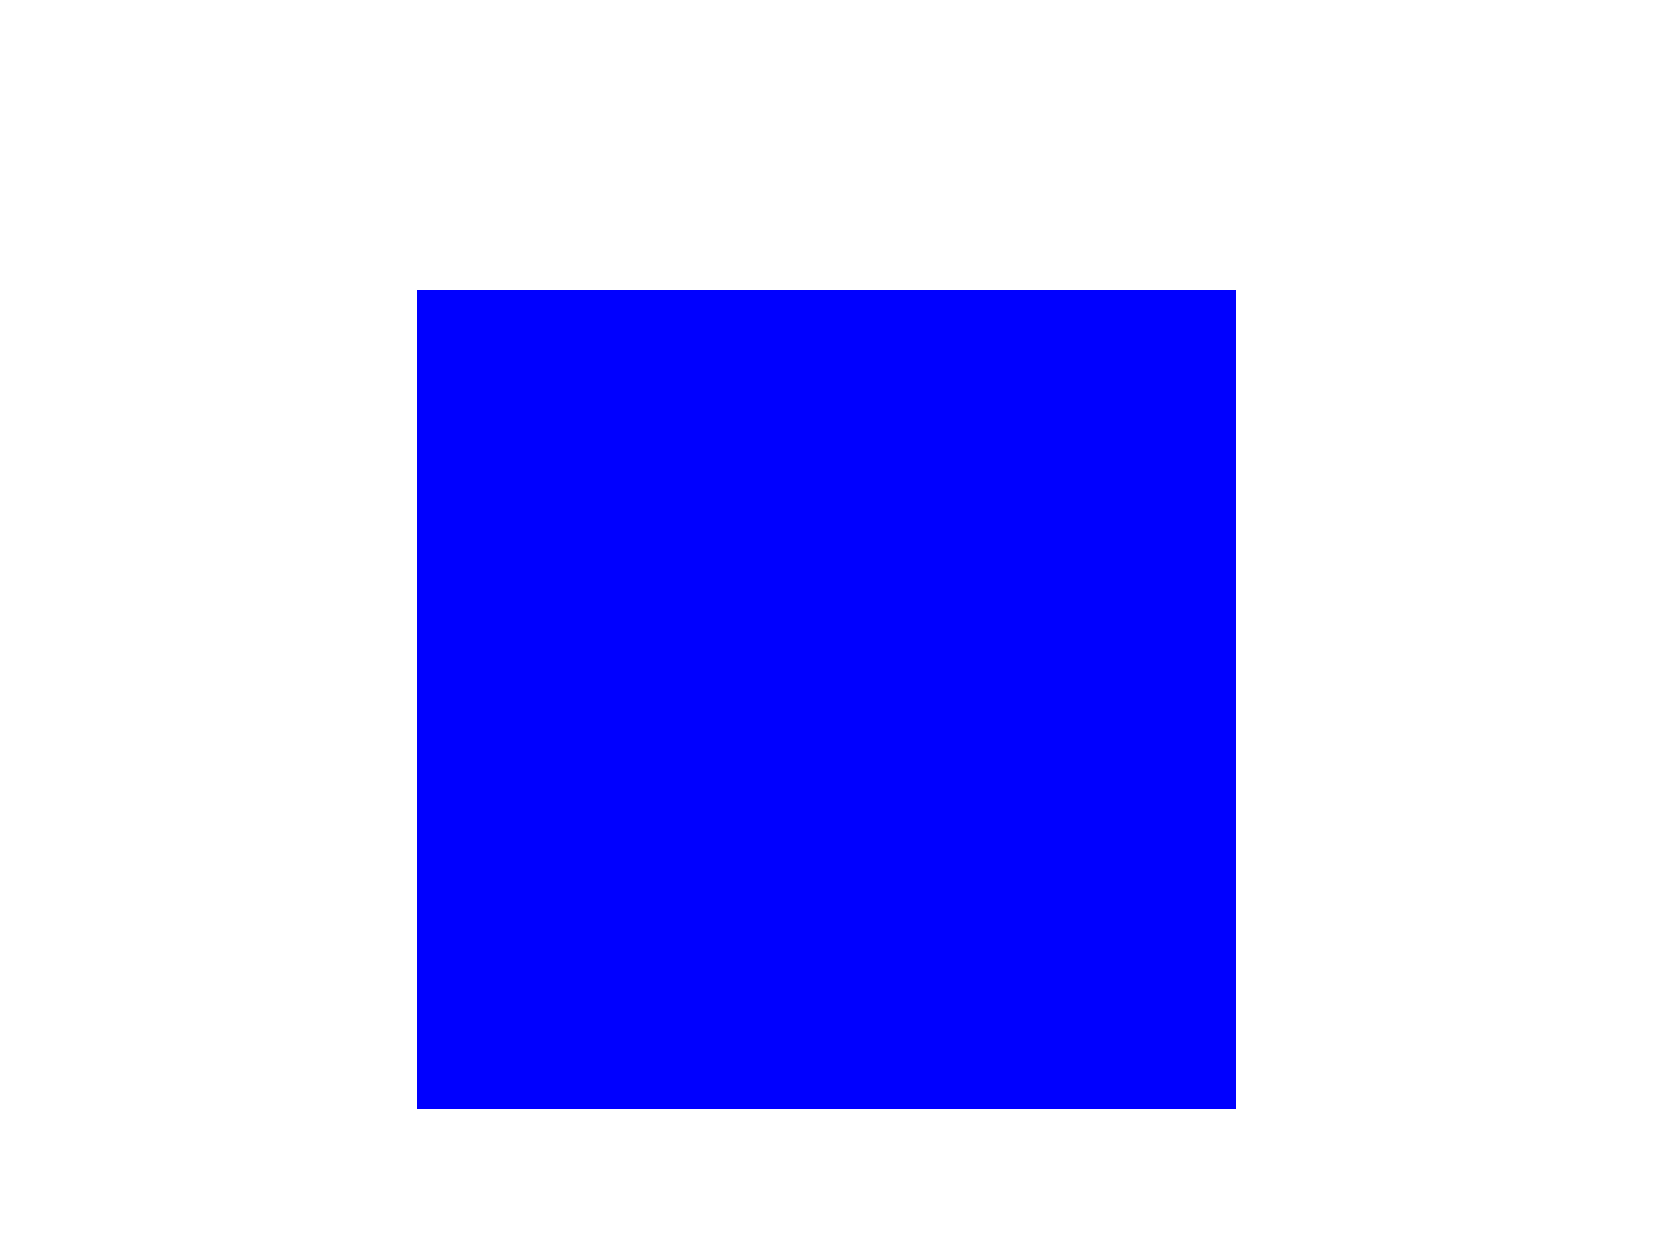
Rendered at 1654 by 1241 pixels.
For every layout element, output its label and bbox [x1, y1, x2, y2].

picture [417, 290, 1236, 1109]
